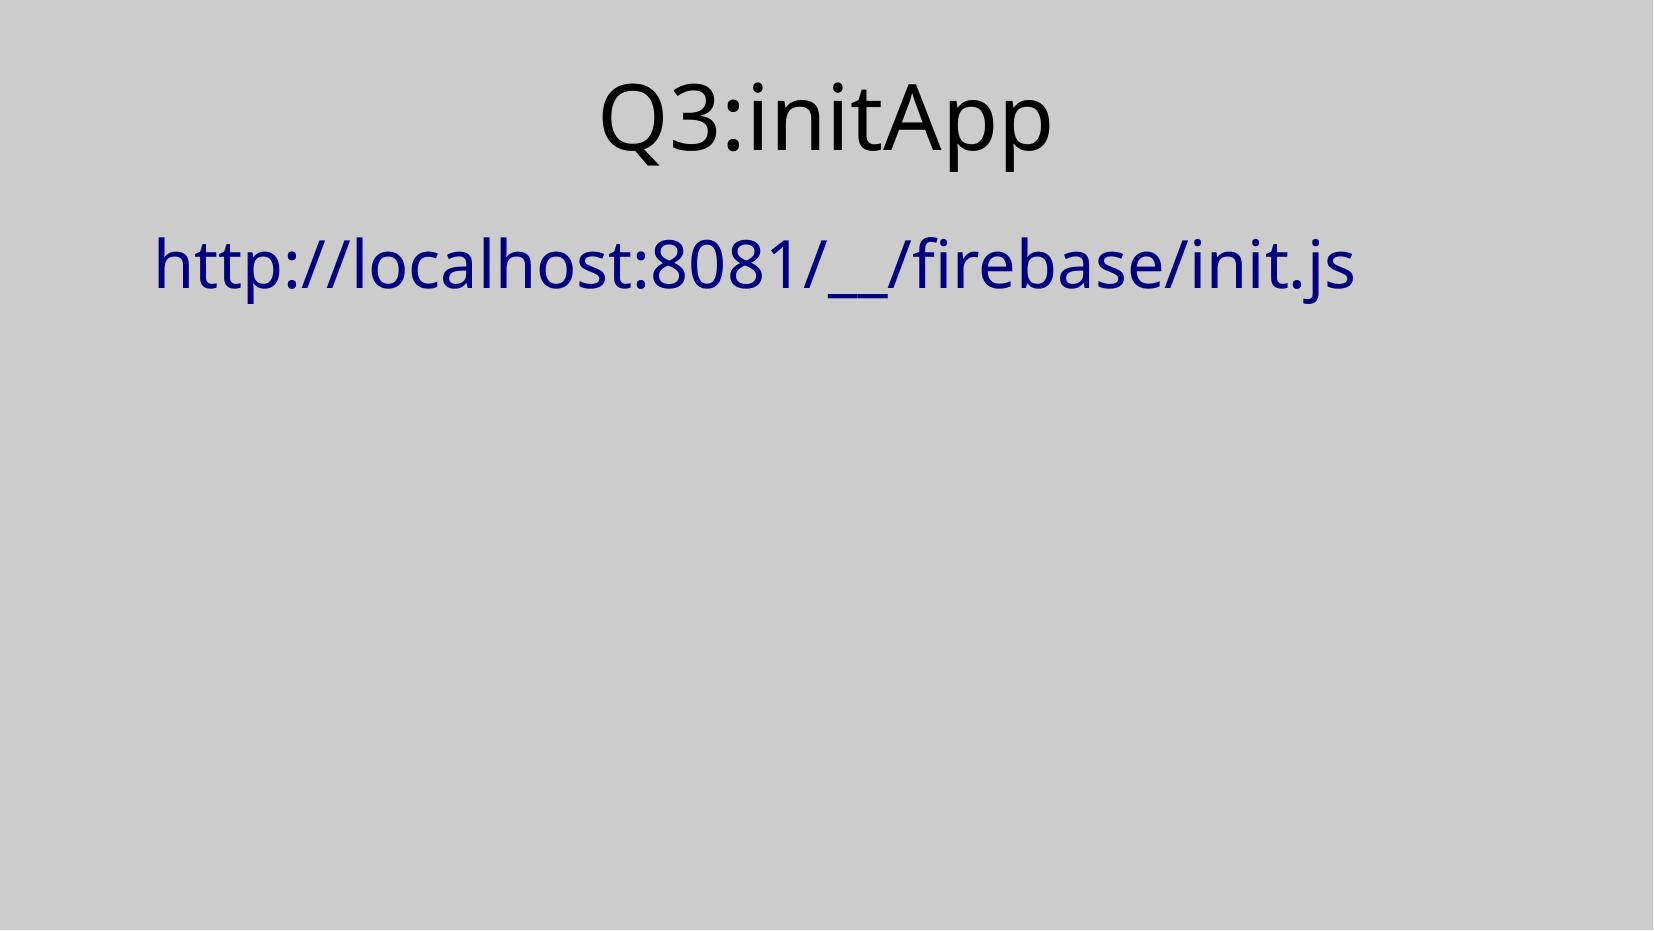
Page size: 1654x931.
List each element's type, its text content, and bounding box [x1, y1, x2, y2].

title Q3:initApp [82, 37, 1571, 193]
list http://localhost:8081/__/firebase/init.js [82, 217, 1571, 758]
